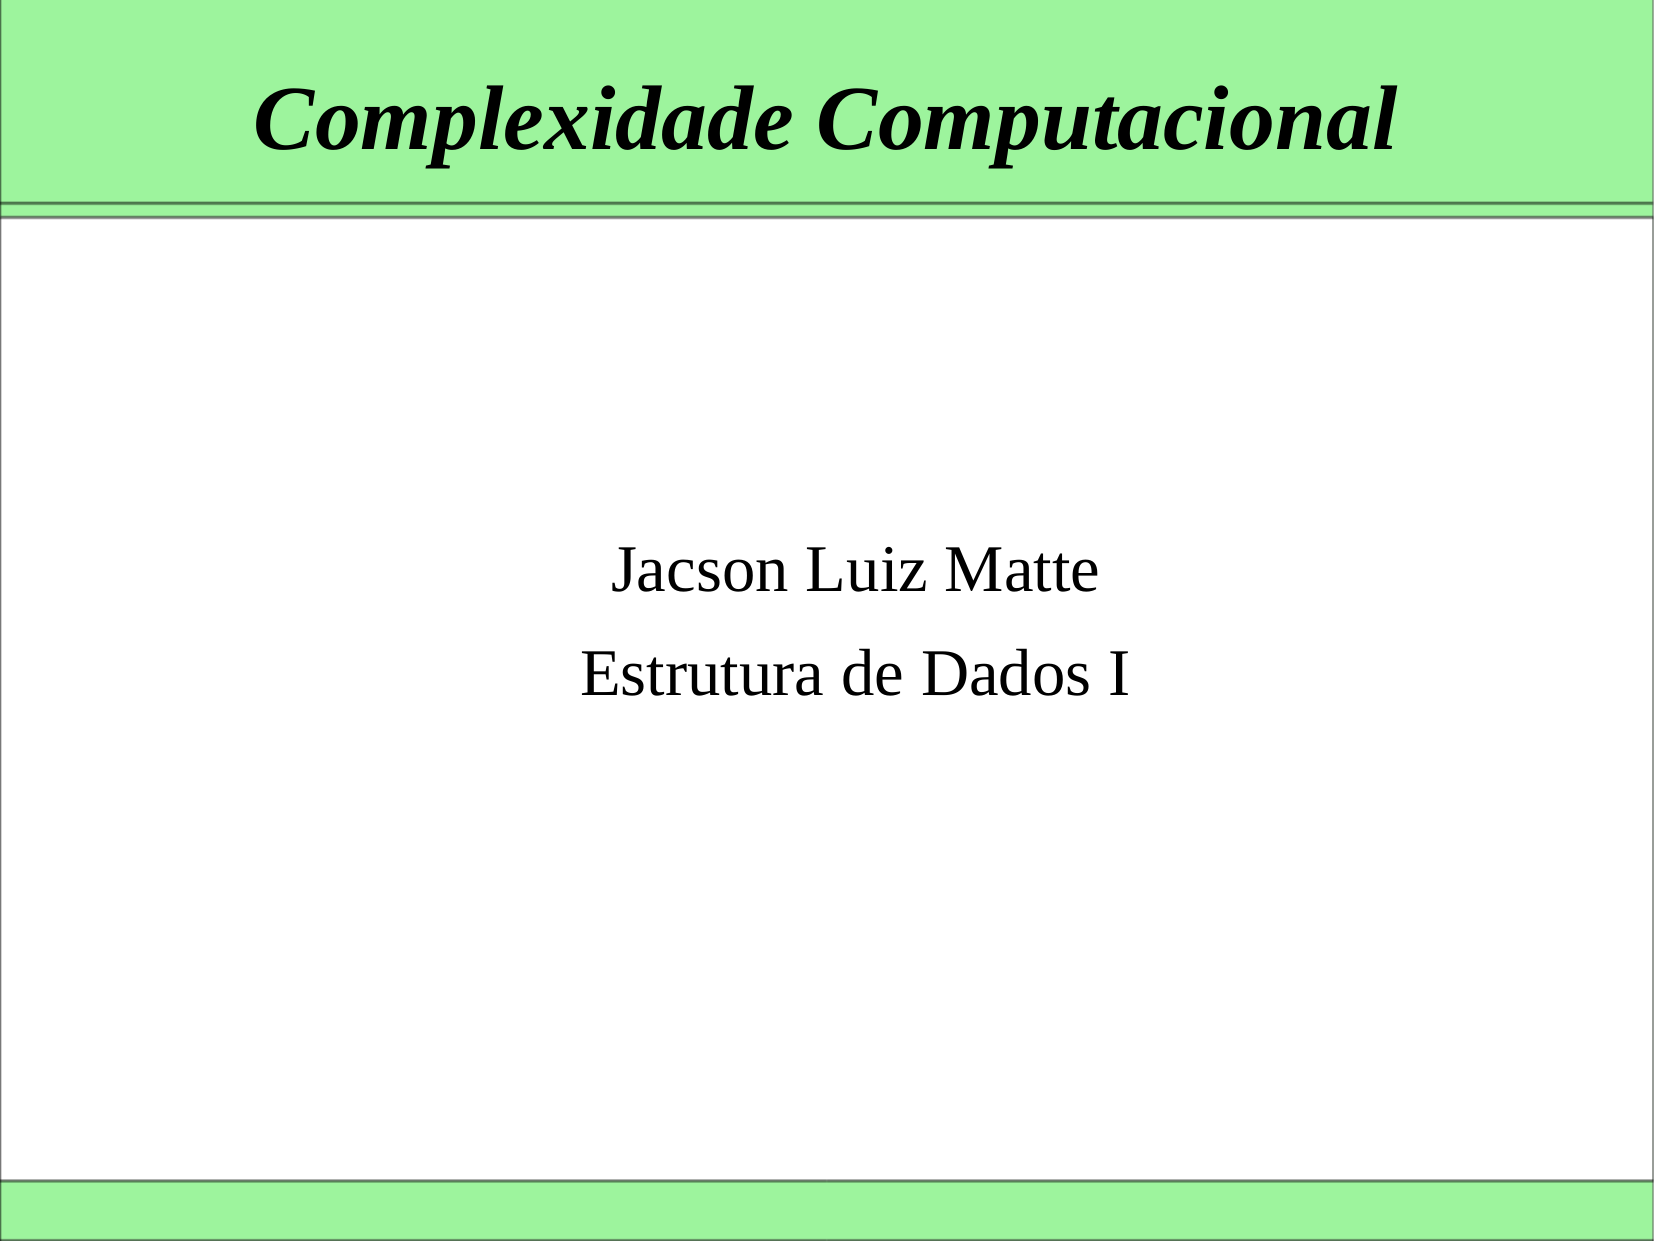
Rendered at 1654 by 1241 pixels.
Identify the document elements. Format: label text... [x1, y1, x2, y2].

title Complexidade Computacional [82, 49, 1571, 188]
list Jacson Luiz Matte Estrutura de Dados I [76, 532, 1565, 908]
picture [0, 0, 1654, 1241]
